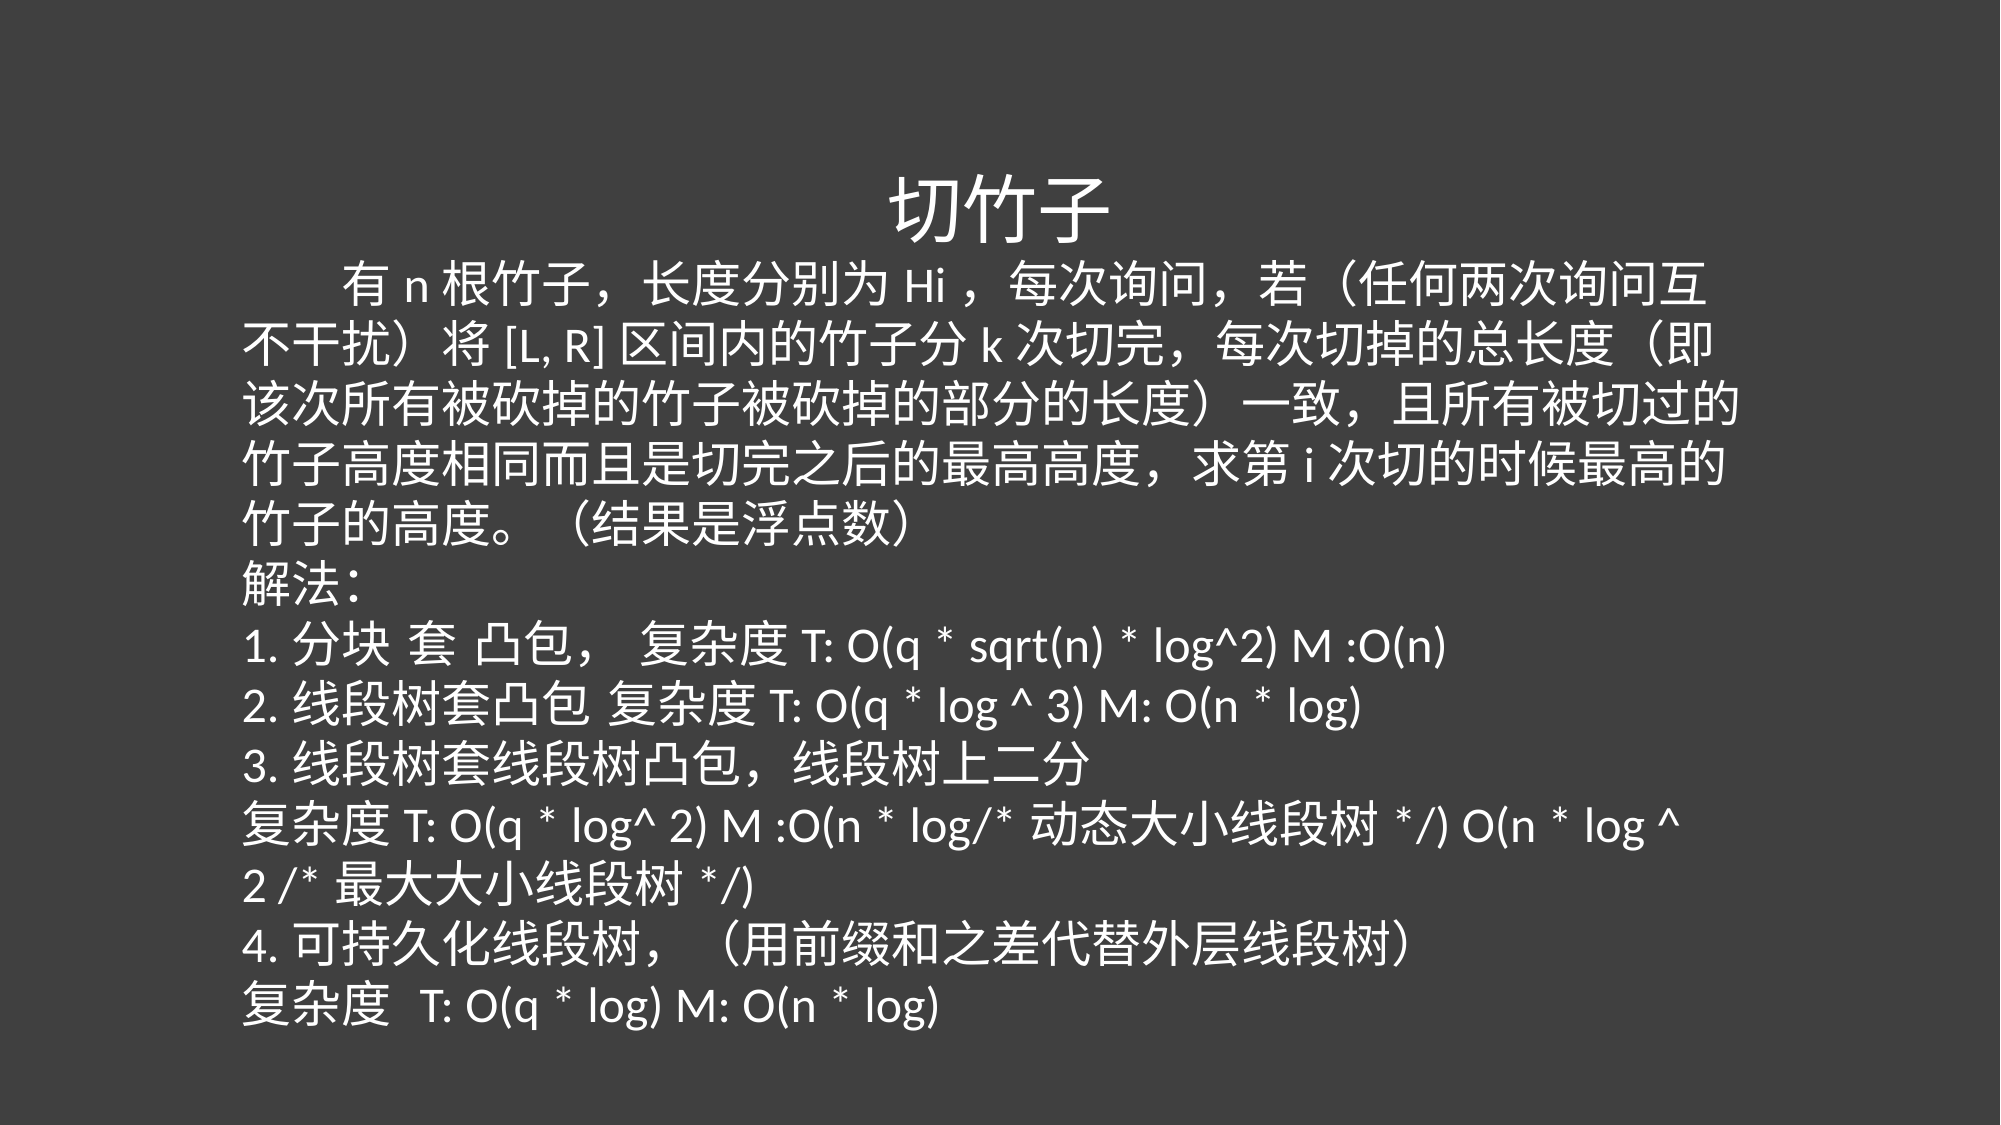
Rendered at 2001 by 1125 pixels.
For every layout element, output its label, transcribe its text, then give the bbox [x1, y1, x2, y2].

text_box 切竹子 有n根竹子，长度分别为Hi，每次询问，若（任何两次询问互不干扰）将[L, R]区间内的竹子分k次切完，每次切掉的总长度（即该次所有被砍掉的竹子被砍掉的部分的长度）一致，且所有被切过的竹子高度相同而且是切完之后的最高高度，求第i次切的时候最高的竹子的高度。（结果是浮点数） 解法： 1.分块 套 凸包， 复杂度T: O(q * sqrt(n) * log^2) M :O(n) 2.线段树套凸包 复杂度T: O(q * log ^ 3) M: O(n * log) 3.线段树套线段树凸包，线段树上二分 复杂度T: O(q * log^ 2) M :O(n * log/*动态大小线段树*/) O(n * log ^ 2 /*最大大小线段树*/) 4.可持久化线段树，（用前缀和之差代替外层线段树） 复杂度 T: O(q * log) M: O(n * log) [226, 154, 1773, 1125]
